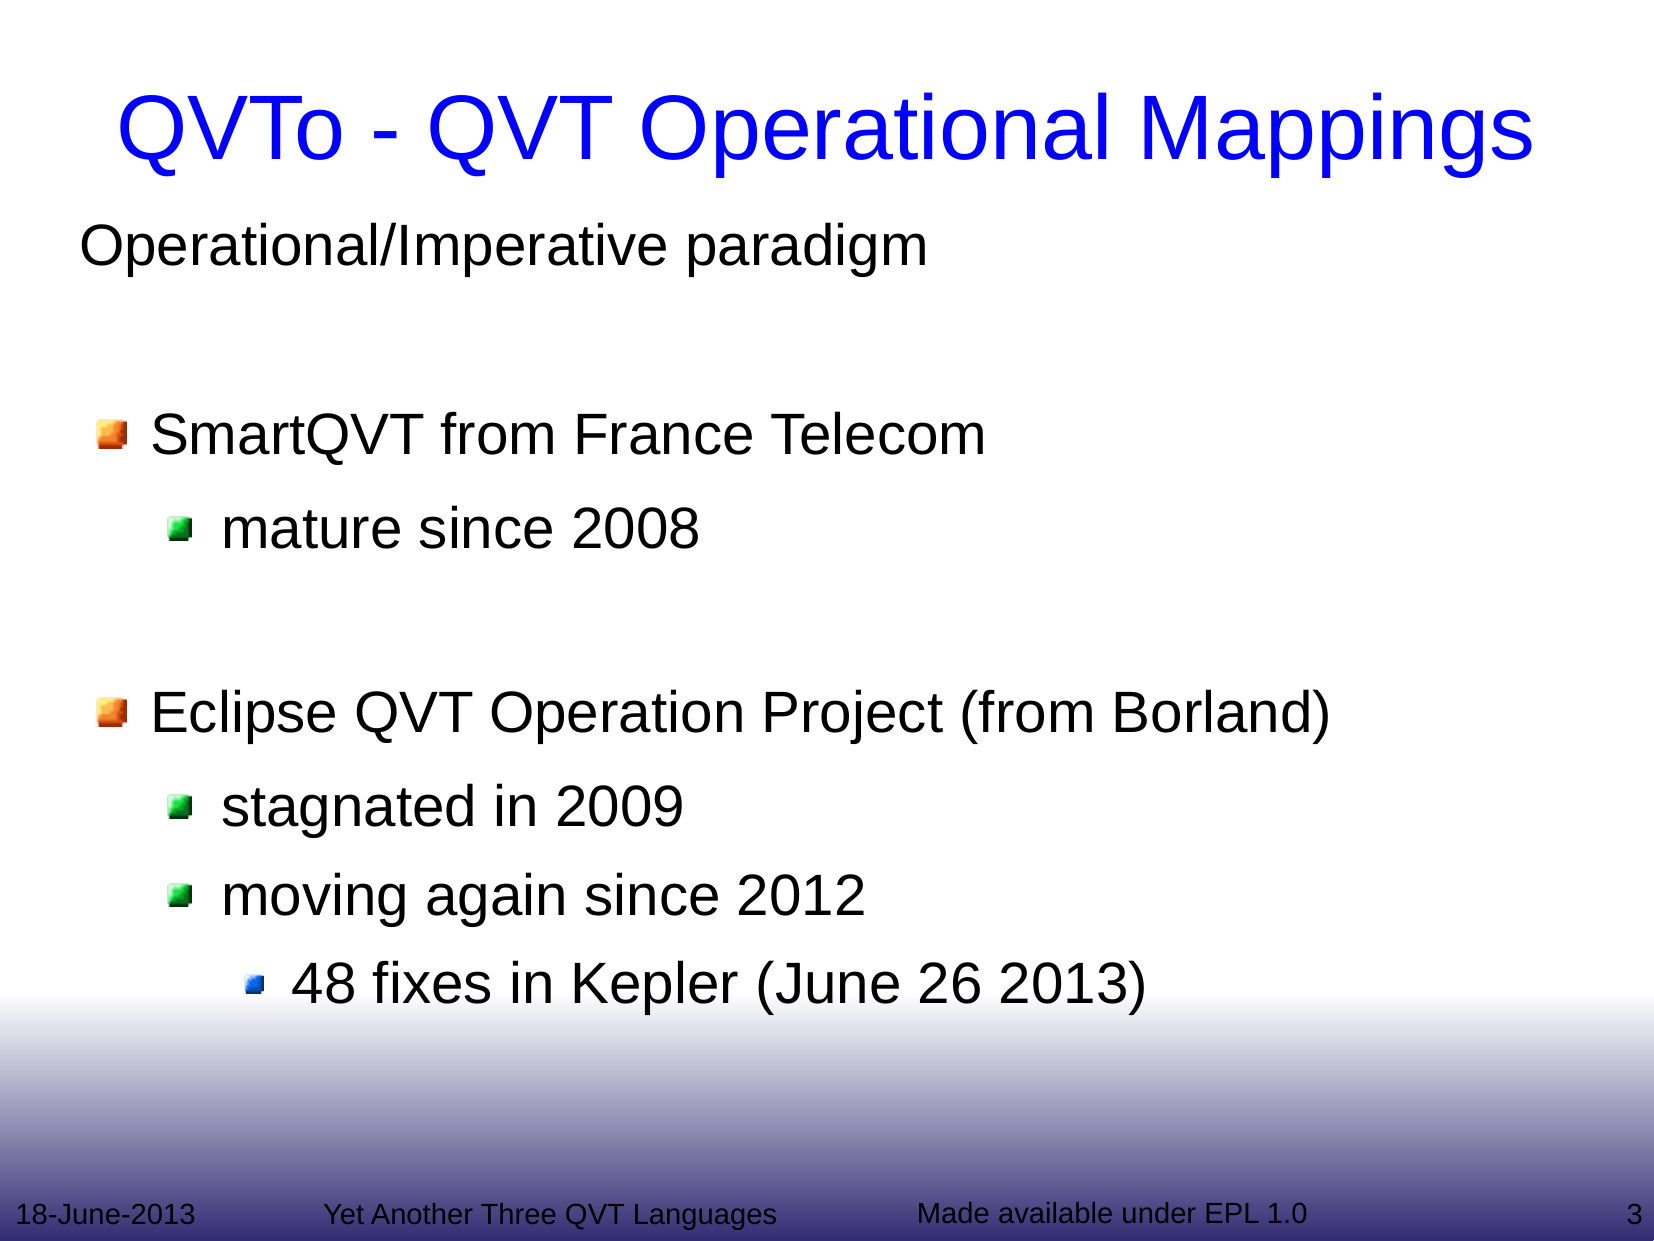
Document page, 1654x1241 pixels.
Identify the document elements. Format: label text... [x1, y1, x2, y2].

list Operational/Imperative paradigm SmartQVT from France Telecom mature since 2008 Eclipse QVT Operation Project (from Borland) stagnated in 2009 moving again since 2012 48 fixes in Kepler (June 26 2013) [79, 212, 1568, 1031]
title QVTo - QVT Operational Mappings [82, 49, 1571, 207]
